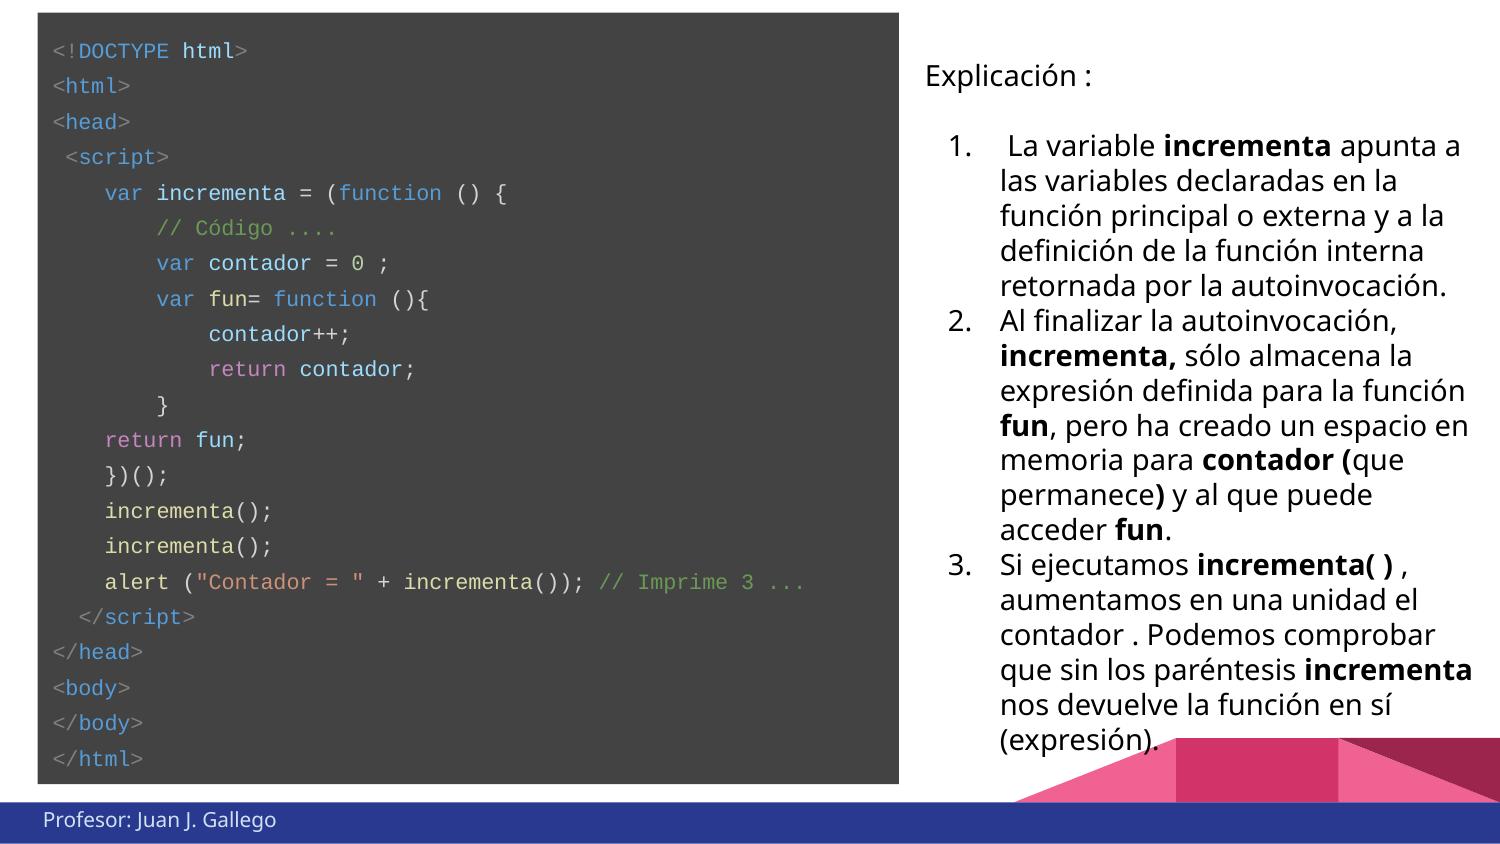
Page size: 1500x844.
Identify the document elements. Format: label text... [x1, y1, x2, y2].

list [1130, 736, 1138, 750]
list [1045, 736, 1054, 748]
list [899, 56, 1449, 750]
text_box <!DOCTYPE html> <html> <head> <script> var incrementa = (function () { // Código .... var contador = 0 ; var fun= function (){ contador++; return contador; } return fun; })(); incrementa(); incrementa(); alert ("Contador = " + incrementa()); // Imprime 3 ... </script> </head> <body> </body> </html> [37, 12, 899, 785]
list [1111, 736, 1120, 748]
list [1012, 736, 1020, 741]
list [1073, 736, 1081, 741]
text_box Explicación : La variable incrementa apunta a las variables declaradas en la función principal o externa y a la definición de la función interna retornada por la autoinvocación. Al finalizar la autoinvocación, incrementa, sólo almacena la expresión definida para la función fun, pero ha creado un espacio en memoria para contador (que permanece) y al que puede acceder fun. Si ejecutamos incrementa( ) , aumentamos en una unidad el contador . Podemos comprobar que sin los paréntesis incrementa nos devuelve la función en sí (expresión). [909, 42, 1500, 712]
list [1028, 744, 1036, 750]
